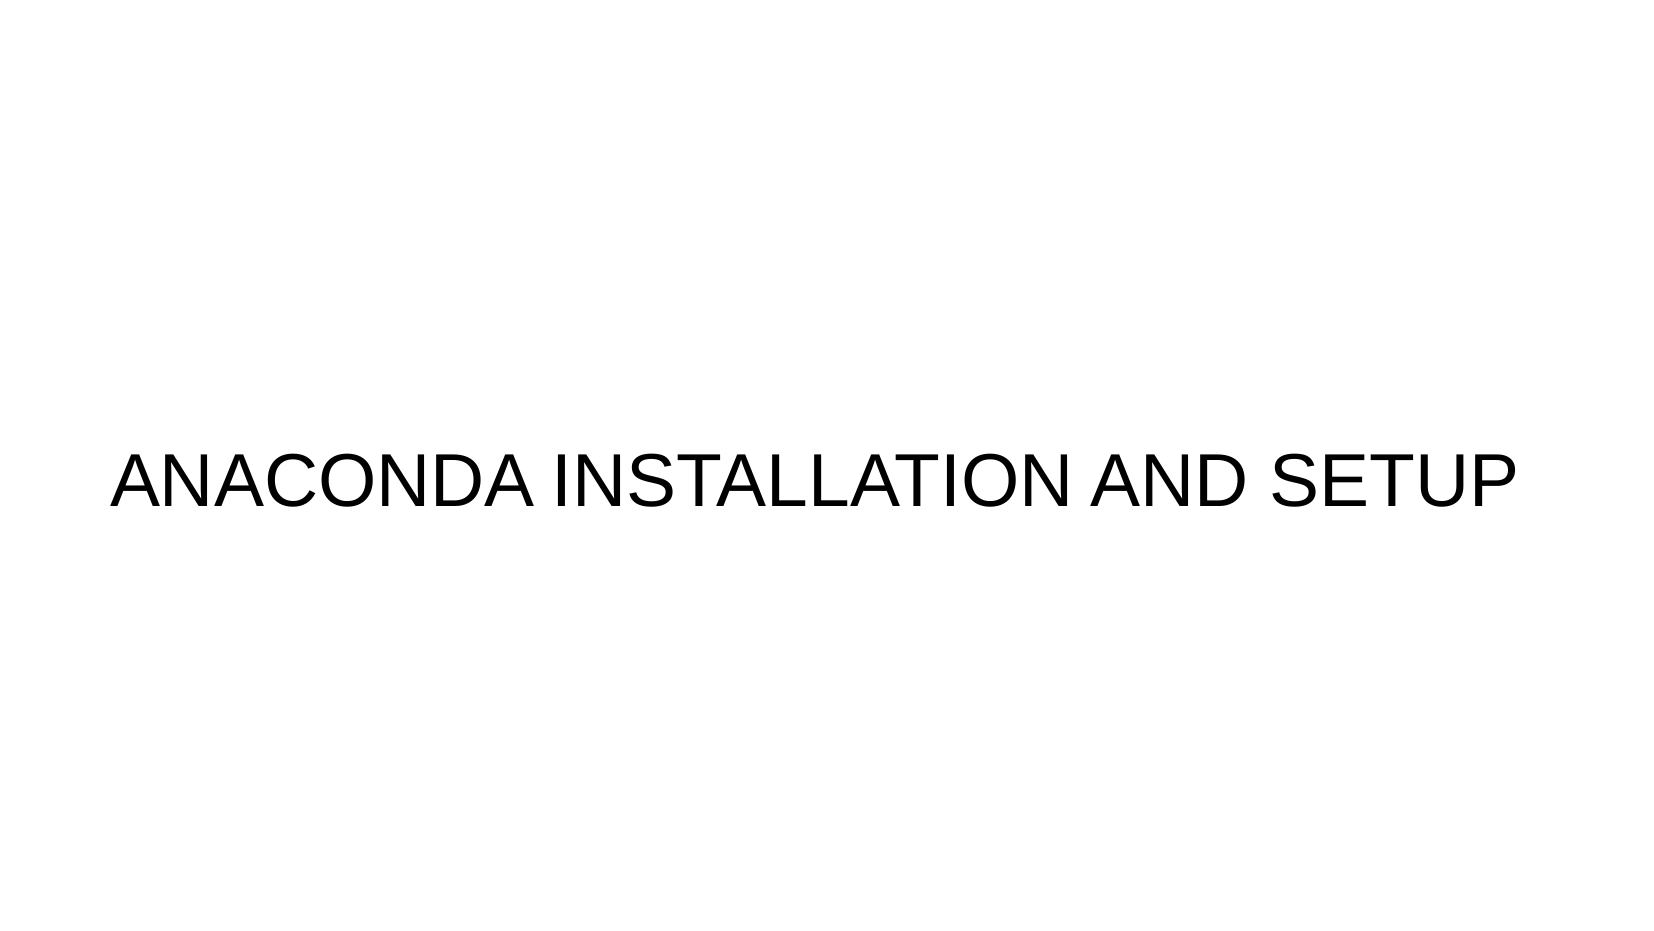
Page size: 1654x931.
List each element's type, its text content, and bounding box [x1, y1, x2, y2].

title ANACONDA INSTALLATION AND SETUP [70, 402, 1560, 559]
